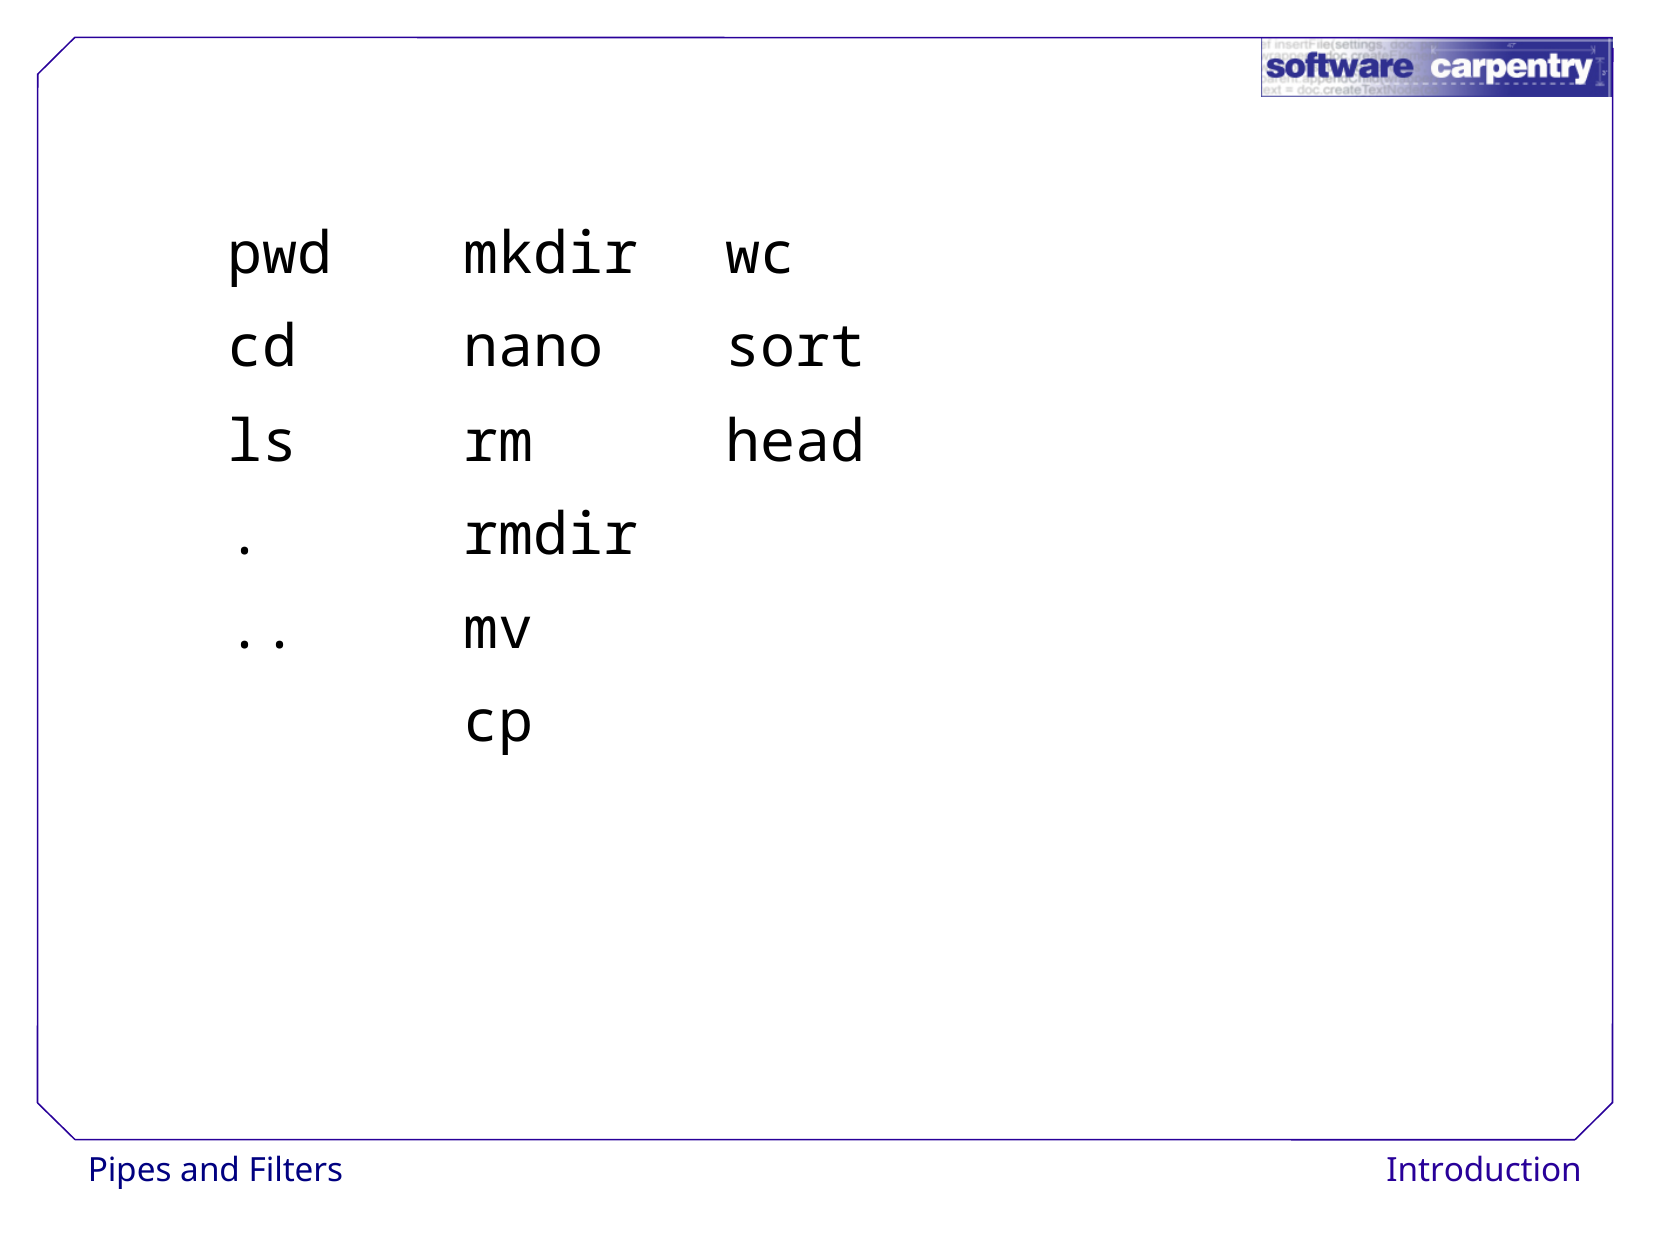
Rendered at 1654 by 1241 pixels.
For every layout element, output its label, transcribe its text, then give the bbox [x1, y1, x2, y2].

table_cell . [212, 495, 449, 589]
table_cell [711, 495, 973, 589]
table_cell cp [449, 682, 711, 776]
table_cell [711, 682, 973, 776]
table_header wc [711, 214, 973, 307]
table_cell head [711, 401, 973, 495]
table_cell .. [212, 589, 449, 682]
table_cell nano [449, 307, 711, 401]
table_cell rm [449, 401, 711, 495]
table_header pwd [212, 214, 449, 307]
table_cell [212, 682, 449, 776]
table_cell [711, 589, 973, 682]
table_header mkdir [449, 214, 711, 307]
table_cell cd [212, 307, 449, 401]
table_cell rmdir [449, 495, 711, 589]
picture [1261, 39, 1613, 97]
table_cell ls [212, 401, 449, 495]
table_cell mv [449, 589, 711, 682]
table_cell sort [711, 307, 973, 401]
